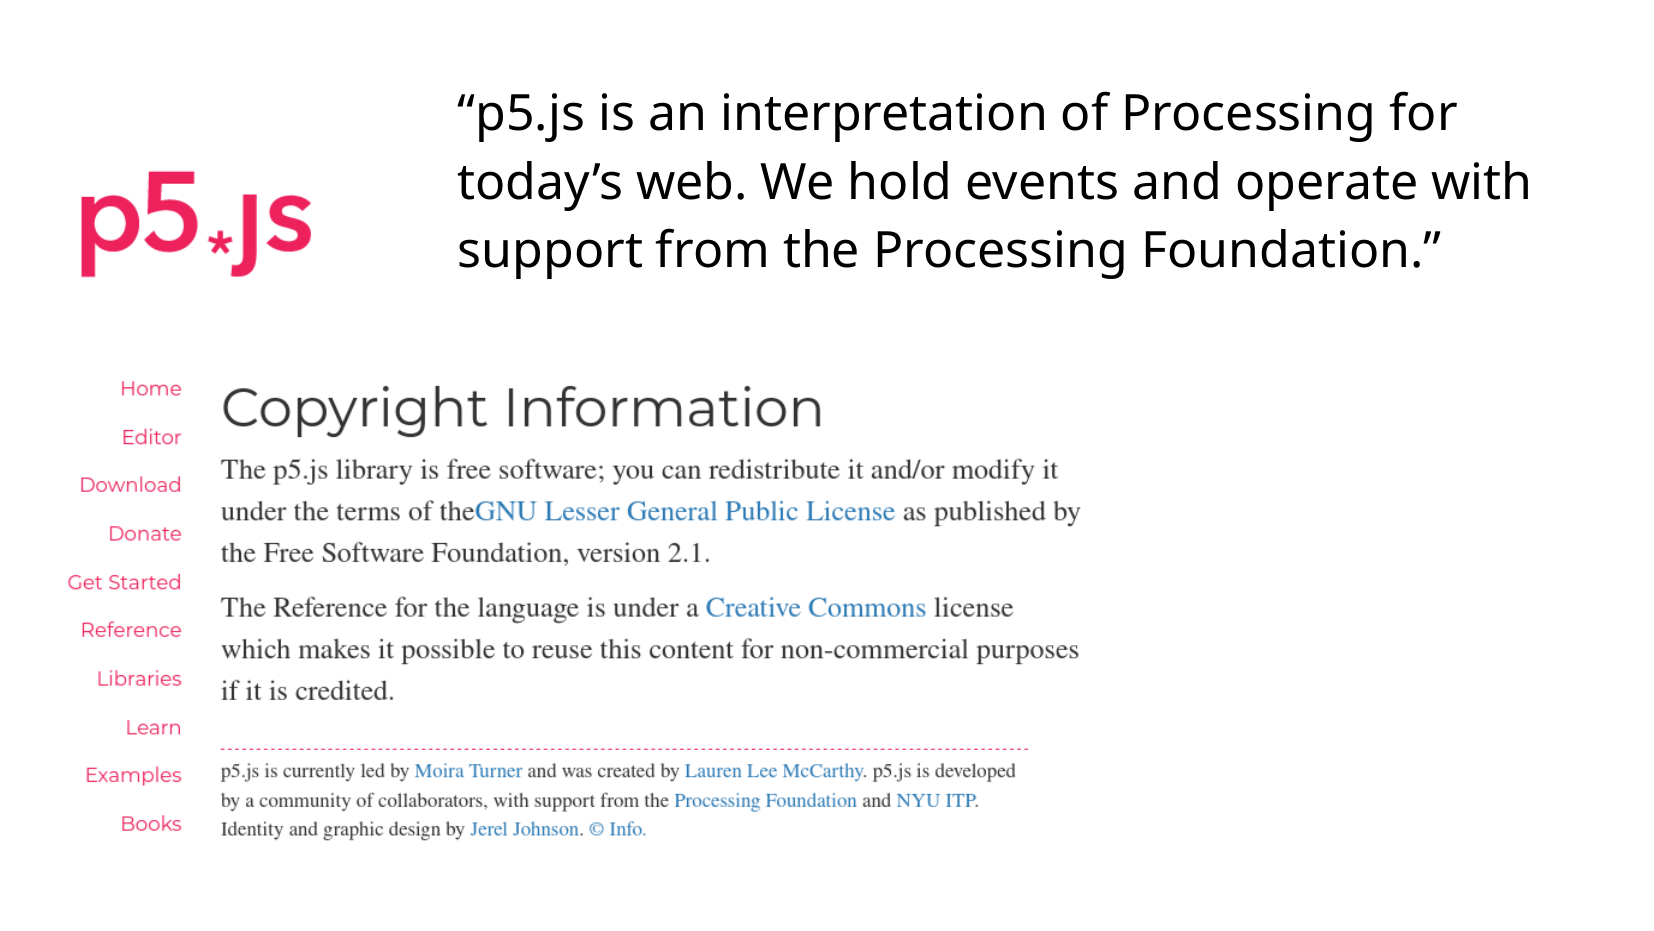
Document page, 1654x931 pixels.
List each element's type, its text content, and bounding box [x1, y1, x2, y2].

picture [42, 147, 1123, 857]
text_box “p5.js is an interpretation of Processing for today’s web. We hold events and operate with support from the Processing Foundation.” [442, 69, 1625, 325]
